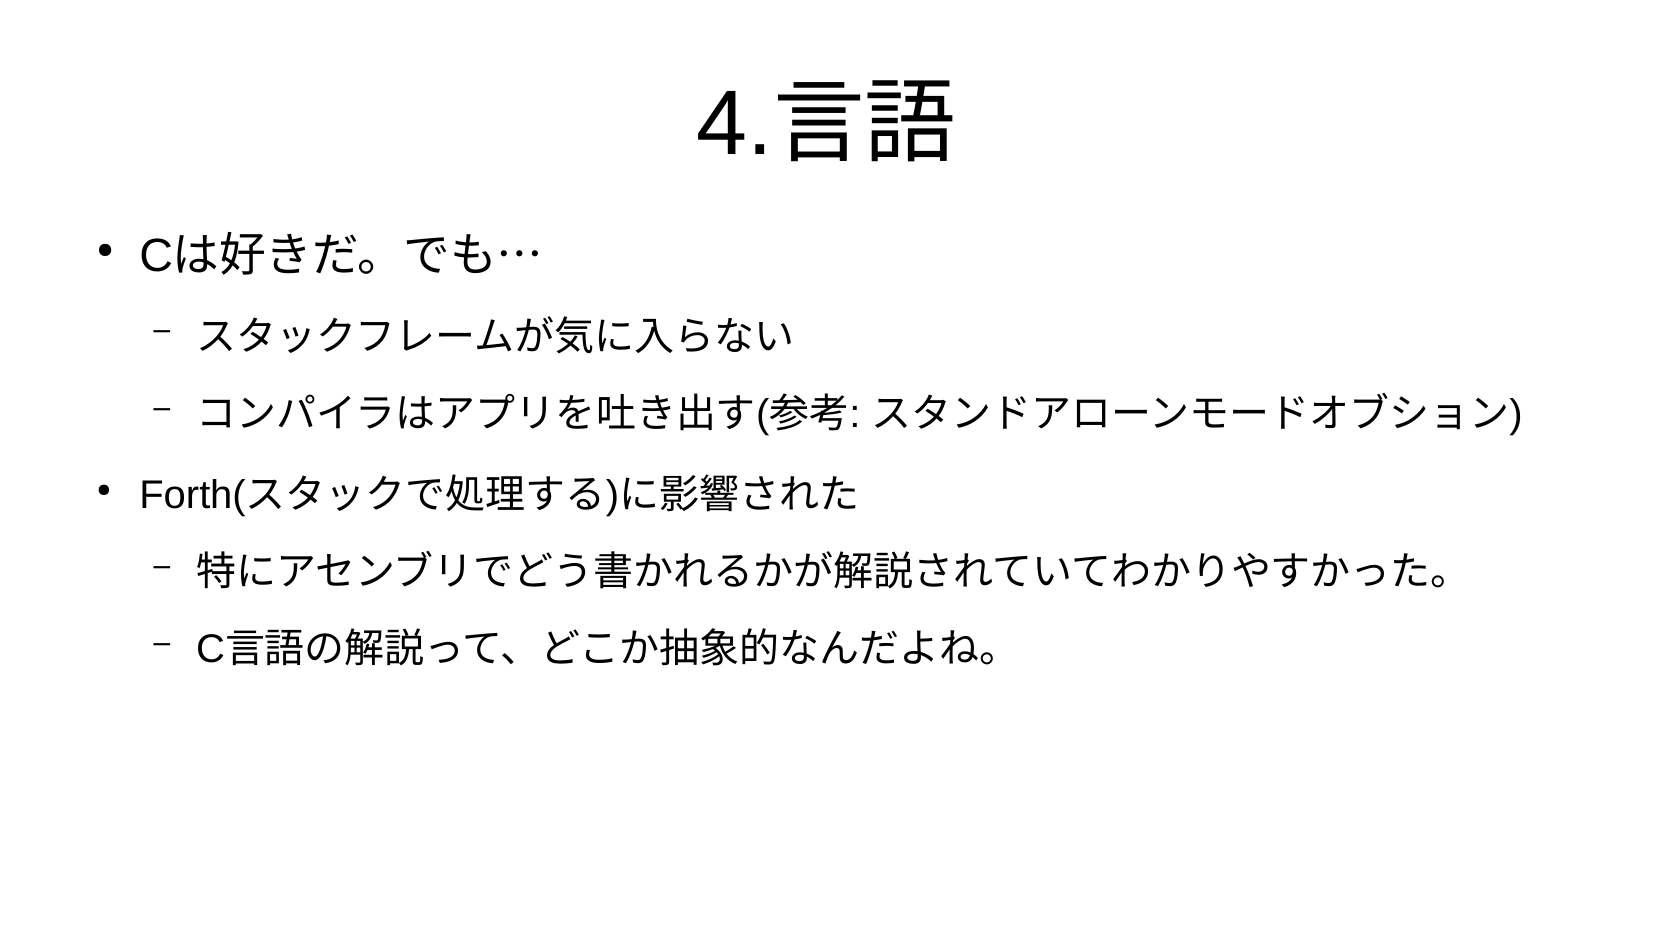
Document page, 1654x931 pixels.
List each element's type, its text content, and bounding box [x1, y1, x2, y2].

list Cは好きだ。でも… スタックフレームが気に入らない コンパイラはアプリを吐き出す(参考: スタンドアローンモードオブション) Forth(スタックで処理する)に影響された 特にアセンブリでどう書かれるかが解説されていてわかりやすかった。 C言語の解説って、どこか抽象的なんだよね。 [82, 217, 1571, 758]
title 4.言語 [82, 37, 1571, 193]
